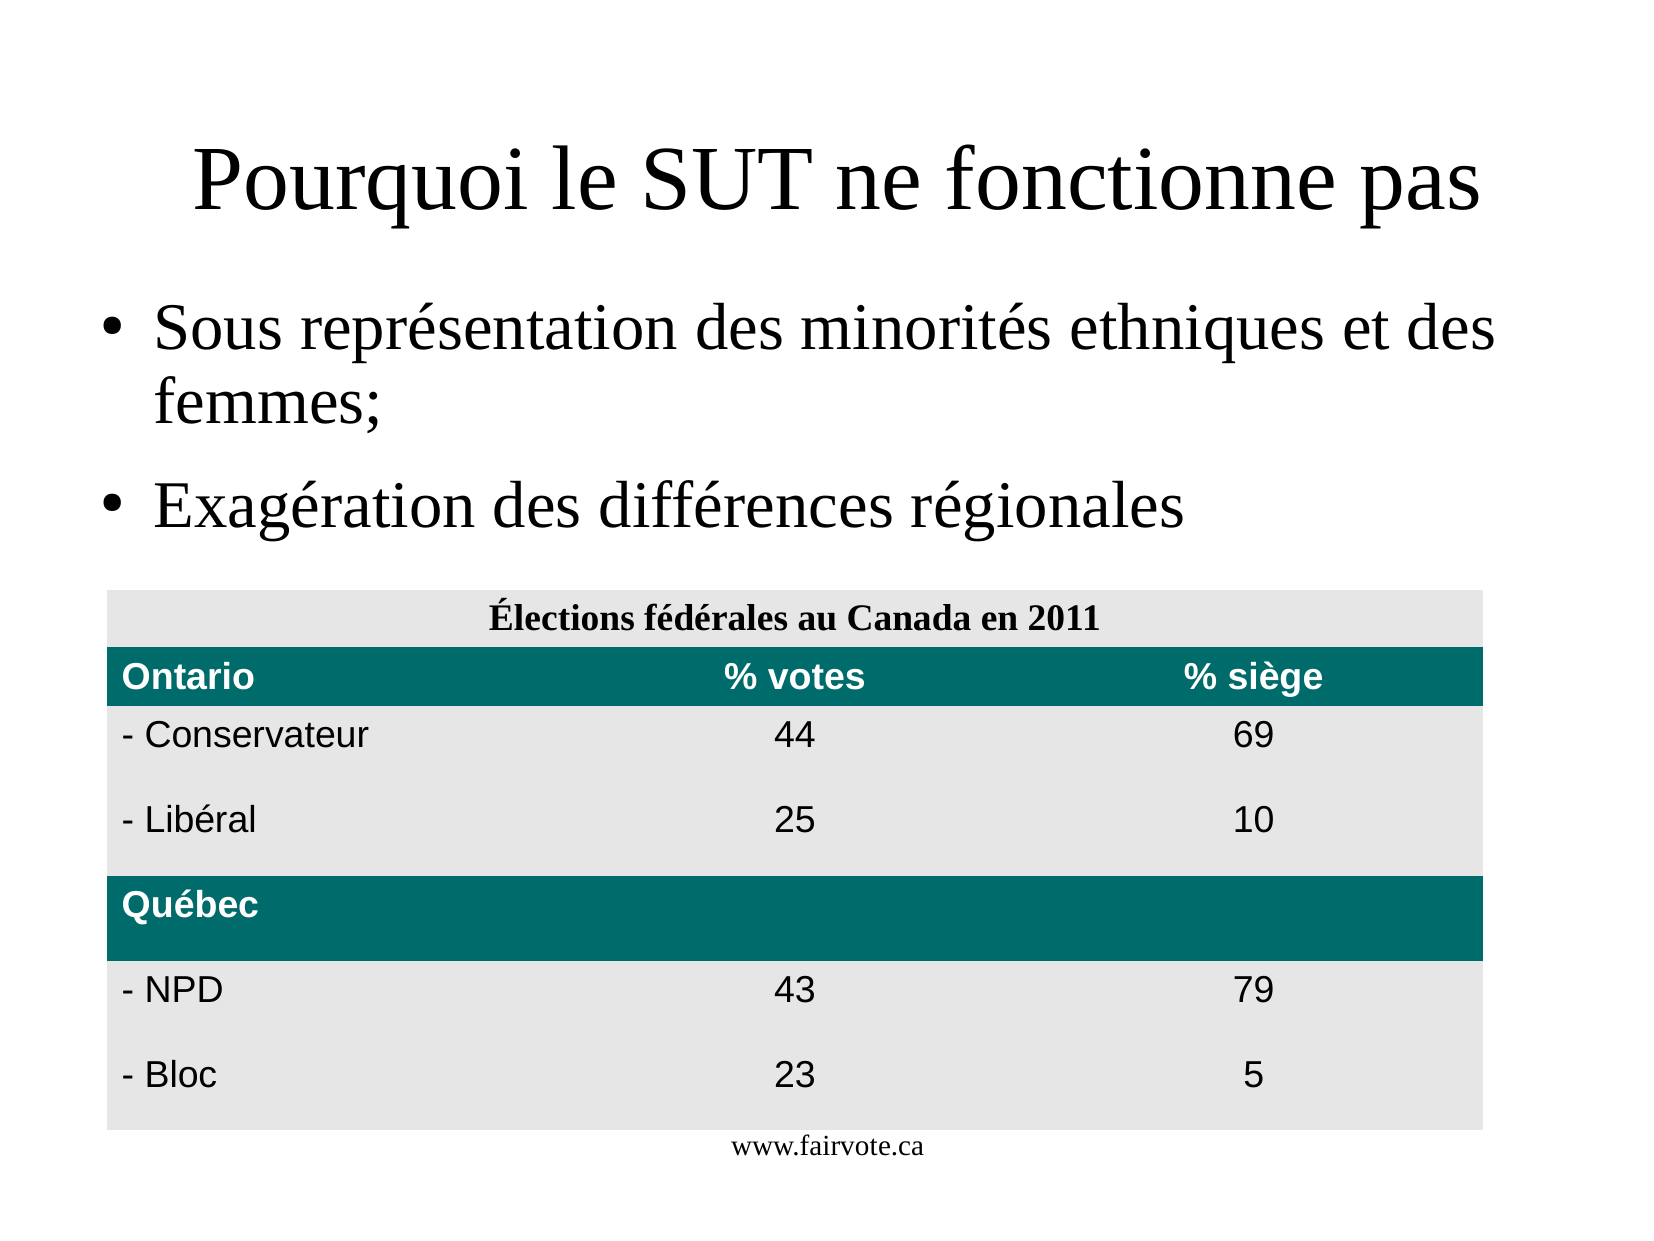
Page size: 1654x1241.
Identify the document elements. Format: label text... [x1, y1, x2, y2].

table_cell % siège [1024, 647, 1483, 706]
table_cell 44 [566, 706, 1024, 791]
table_cell 5 [1024, 1045, 1483, 1130]
table_cell Ontario [107, 647, 566, 706]
table_cell % votes [566, 647, 1024, 706]
table_cell 79 [1024, 961, 1483, 1045]
table_cell - Libéral [107, 791, 566, 876]
table_cell - Bloc [107, 1045, 566, 1130]
table_header Élections fédérales au Canada en 2011 [107, 590, 1483, 647]
table_cell 25 [566, 791, 1024, 876]
table_cell - NPD [107, 961, 566, 1045]
title Pourquoi le SUT ne fonctionne pas [94, 82, 1583, 275]
table_cell 43 [566, 961, 1024, 1045]
table_cell 10 [1024, 791, 1483, 876]
list Sous représentation des minorités ethniques et des femmes; Exagération des différences régionales [82, 290, 1538, 1109]
table_cell [566, 876, 1024, 961]
table_cell - Conservateur [107, 706, 566, 791]
table_cell [1024, 876, 1483, 961]
table_cell 69 [1024, 706, 1483, 791]
table_cell Québec [107, 876, 566, 961]
table_cell 23 [566, 1045, 1024, 1130]
